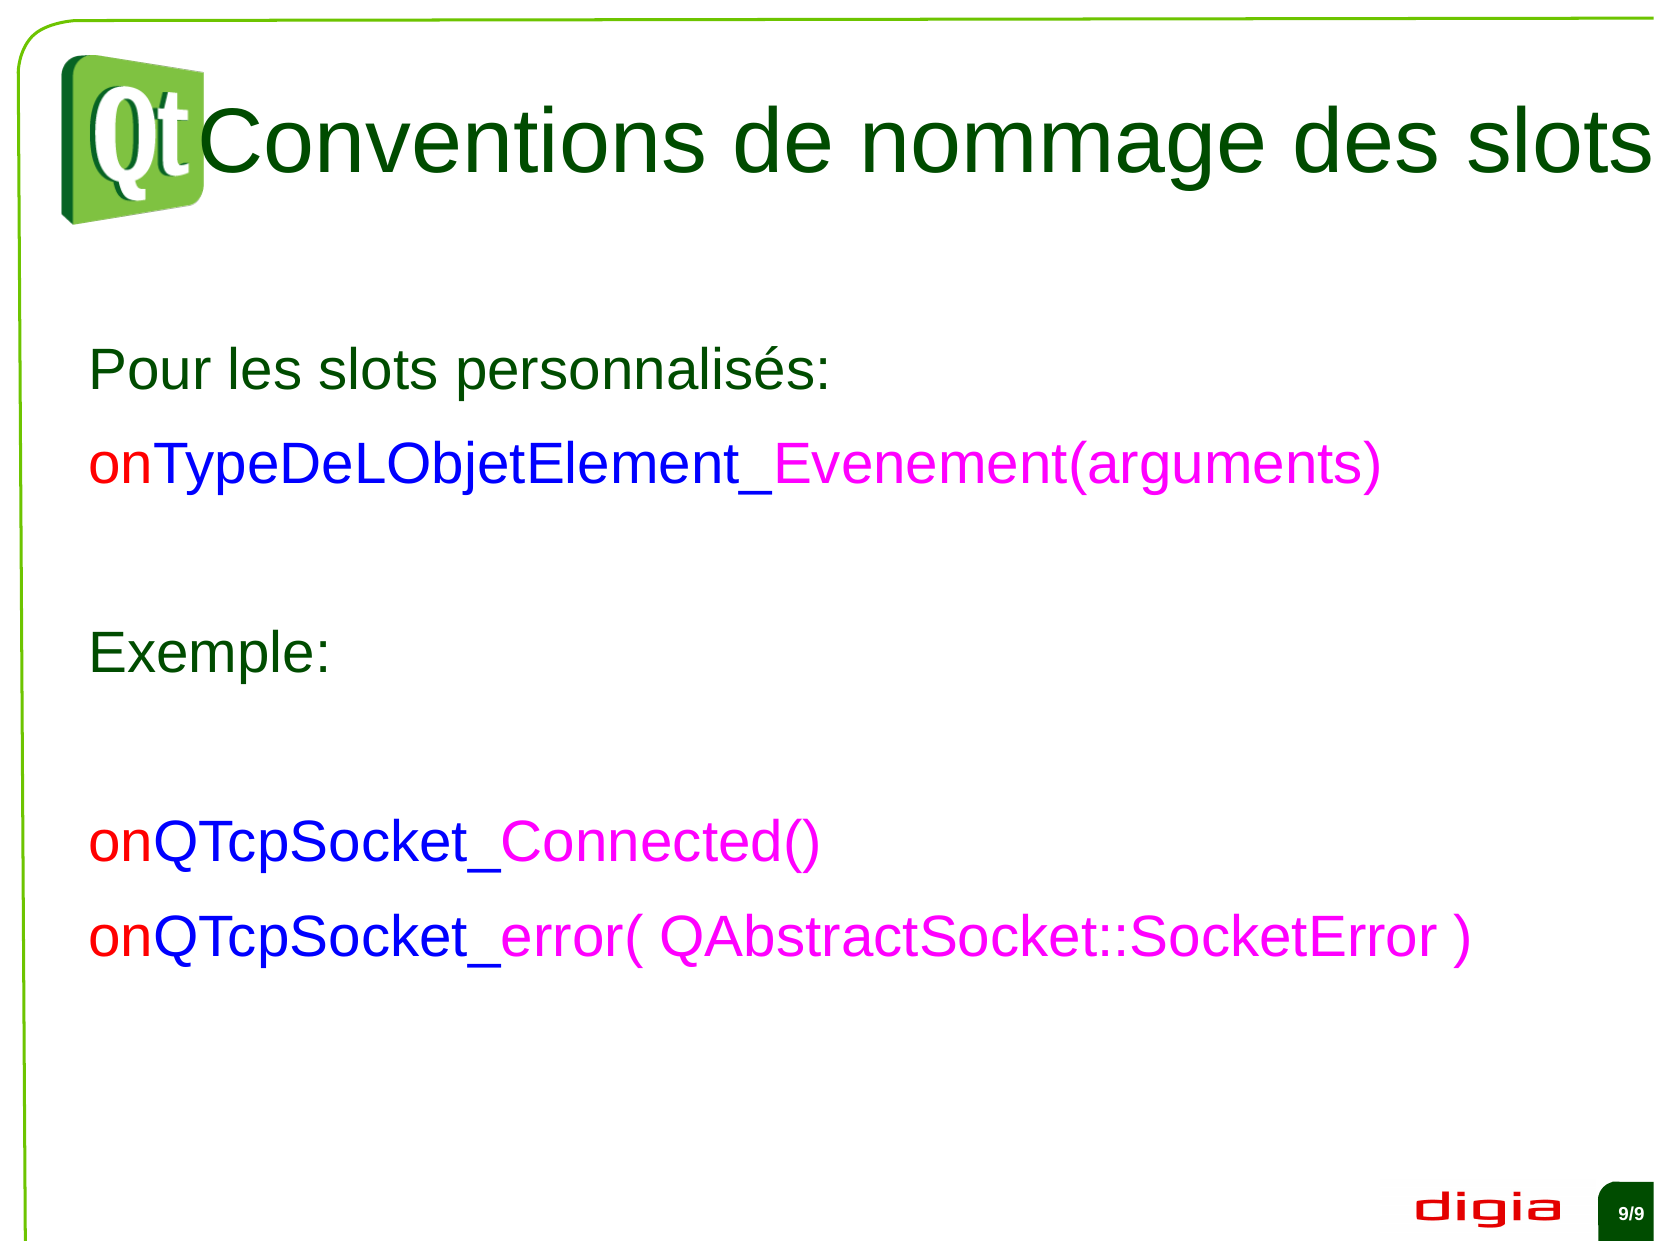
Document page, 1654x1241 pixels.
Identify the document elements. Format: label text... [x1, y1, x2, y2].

picture [61, 55, 183, 225]
title Conventions de nommage des slots [183, 45, 1654, 238]
picture [1380, 1179, 1596, 1241]
list Pour les slots personnalisés: onTypeDeLObjetElement_Evenement(arguments) Exemple: onQTcpSocket_Connected() onQTcpSocket_error( QAbstractSocket::SocketError ) [88, 336, 1582, 1156]
